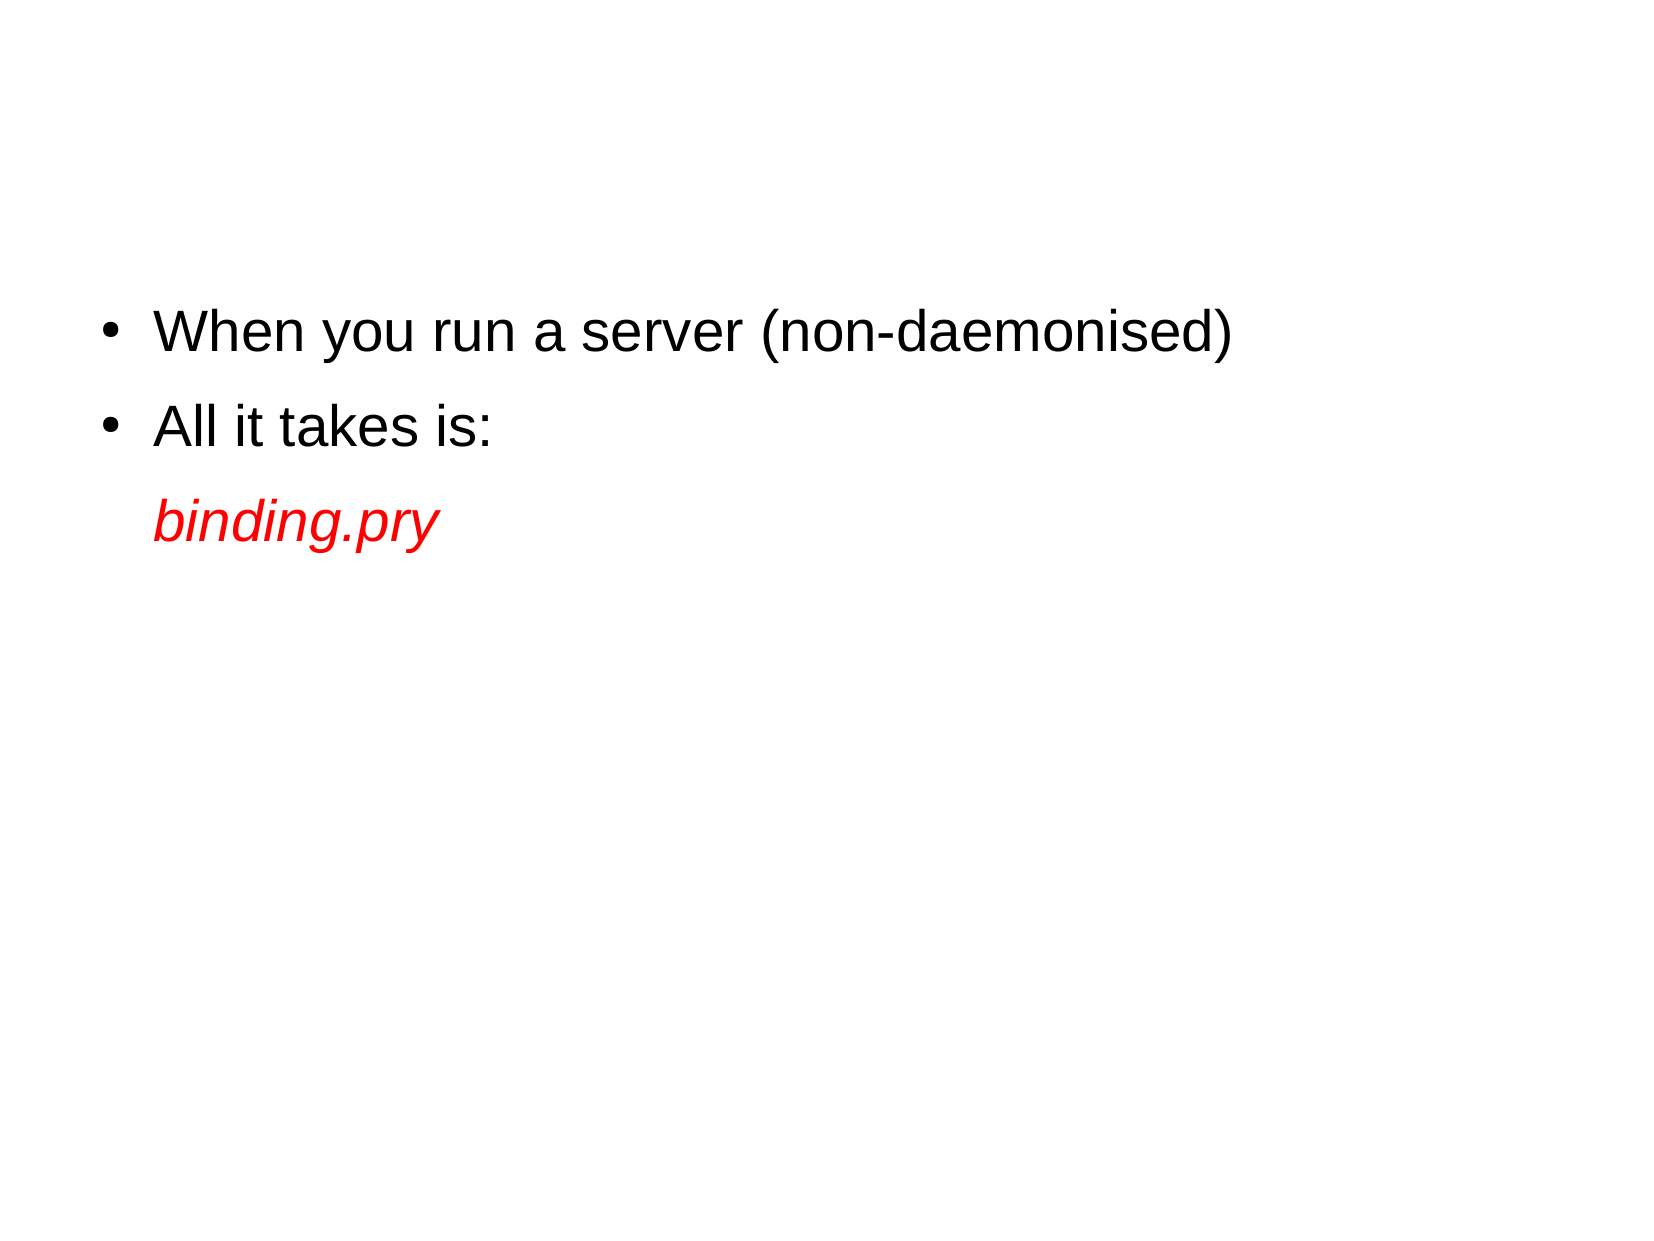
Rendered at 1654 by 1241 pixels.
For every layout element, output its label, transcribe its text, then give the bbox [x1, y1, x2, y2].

list When you run a server (non-daemonised) All it takes is: binding.pry [82, 299, 1441, 1019]
